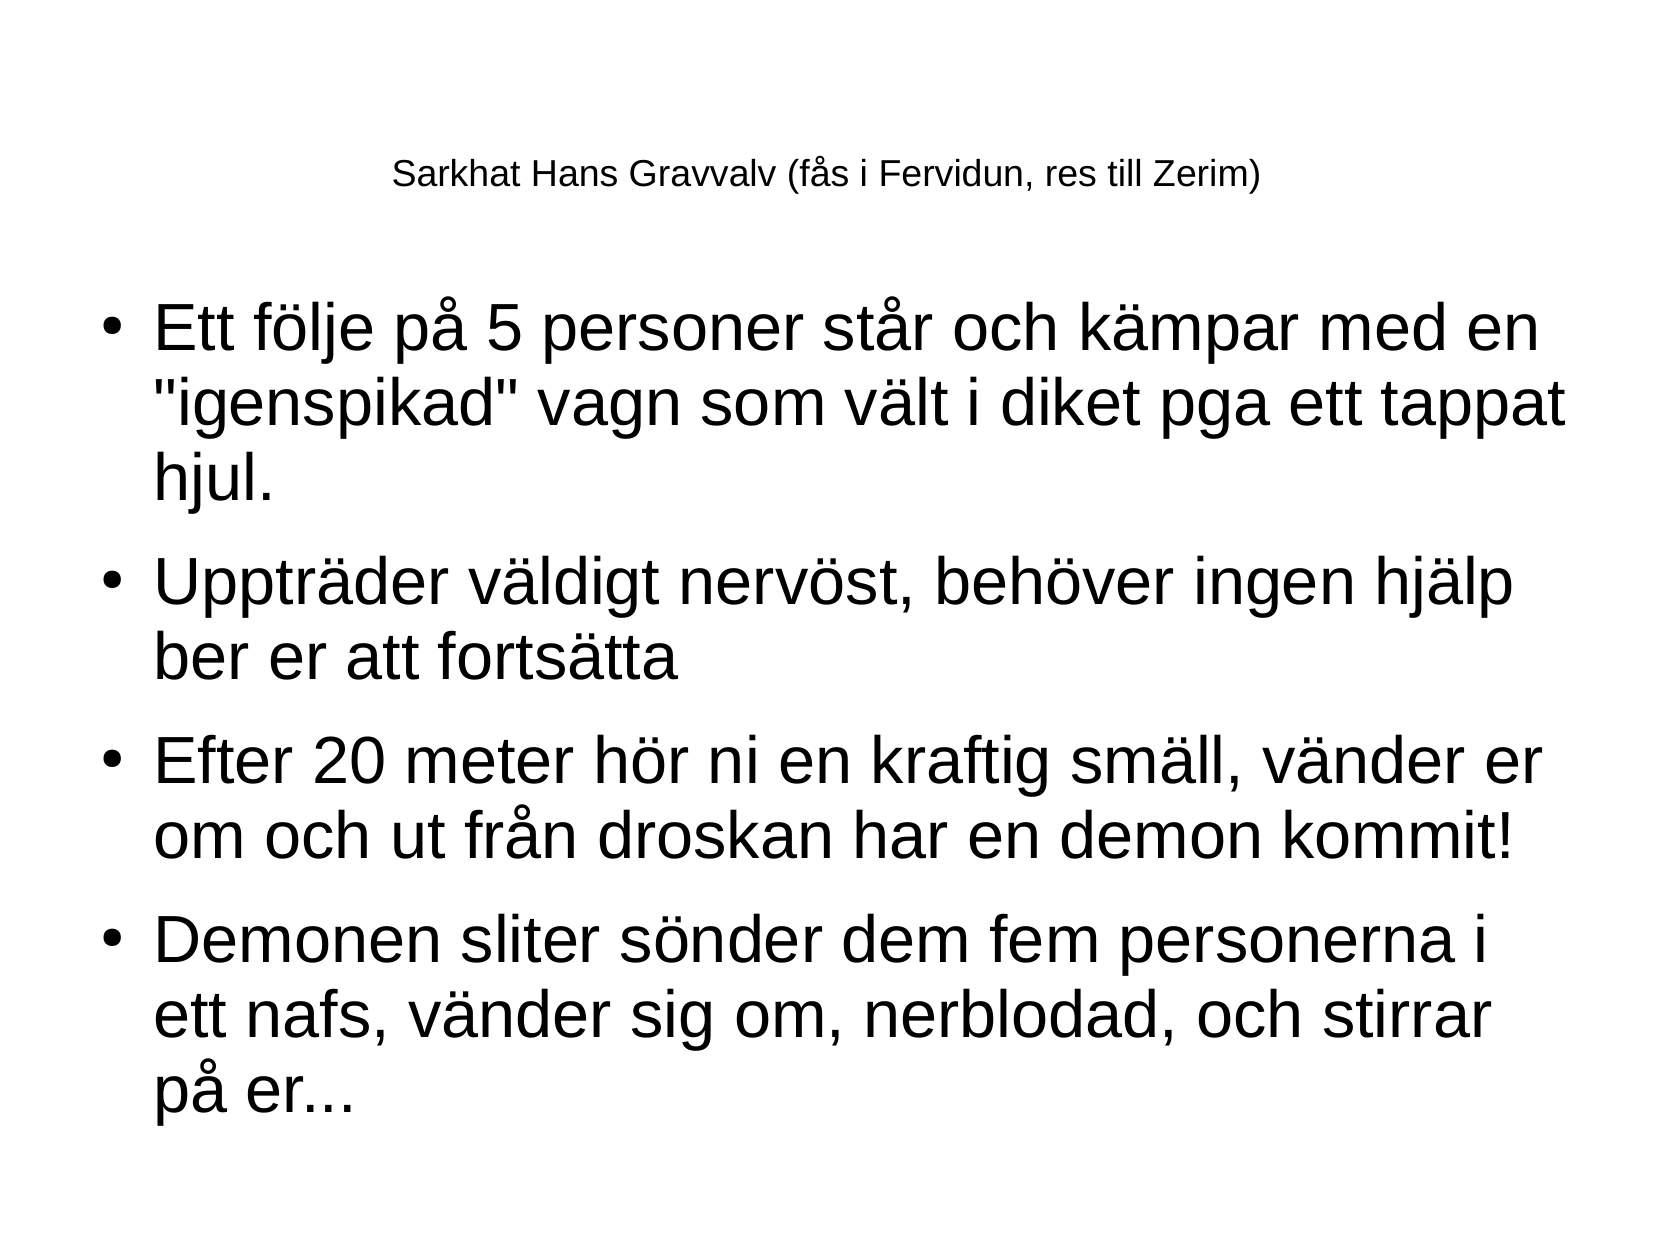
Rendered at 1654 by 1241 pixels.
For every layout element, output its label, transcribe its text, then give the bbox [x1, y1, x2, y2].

list Ett följe på 5 personer står och kämpar med en "igenspikad" vagn som vält i diket pga ett tappat hjul. Uppträder väldigt nervöst, behöver ingen hjälp ber er att fortsätta Efter 20 meter hör ni en kraftig smäll, vänder er om och ut från droskan har en demon kommit! Demonen sliter sönder dem fem personerna i ett nafs, vänder sig om, nerblodad, och stirrar på er... [82, 290, 1571, 1127]
title Sarkhat Hans Gravvalv (fås i Fervidun, res till Zerim) [82, 49, 1571, 257]
